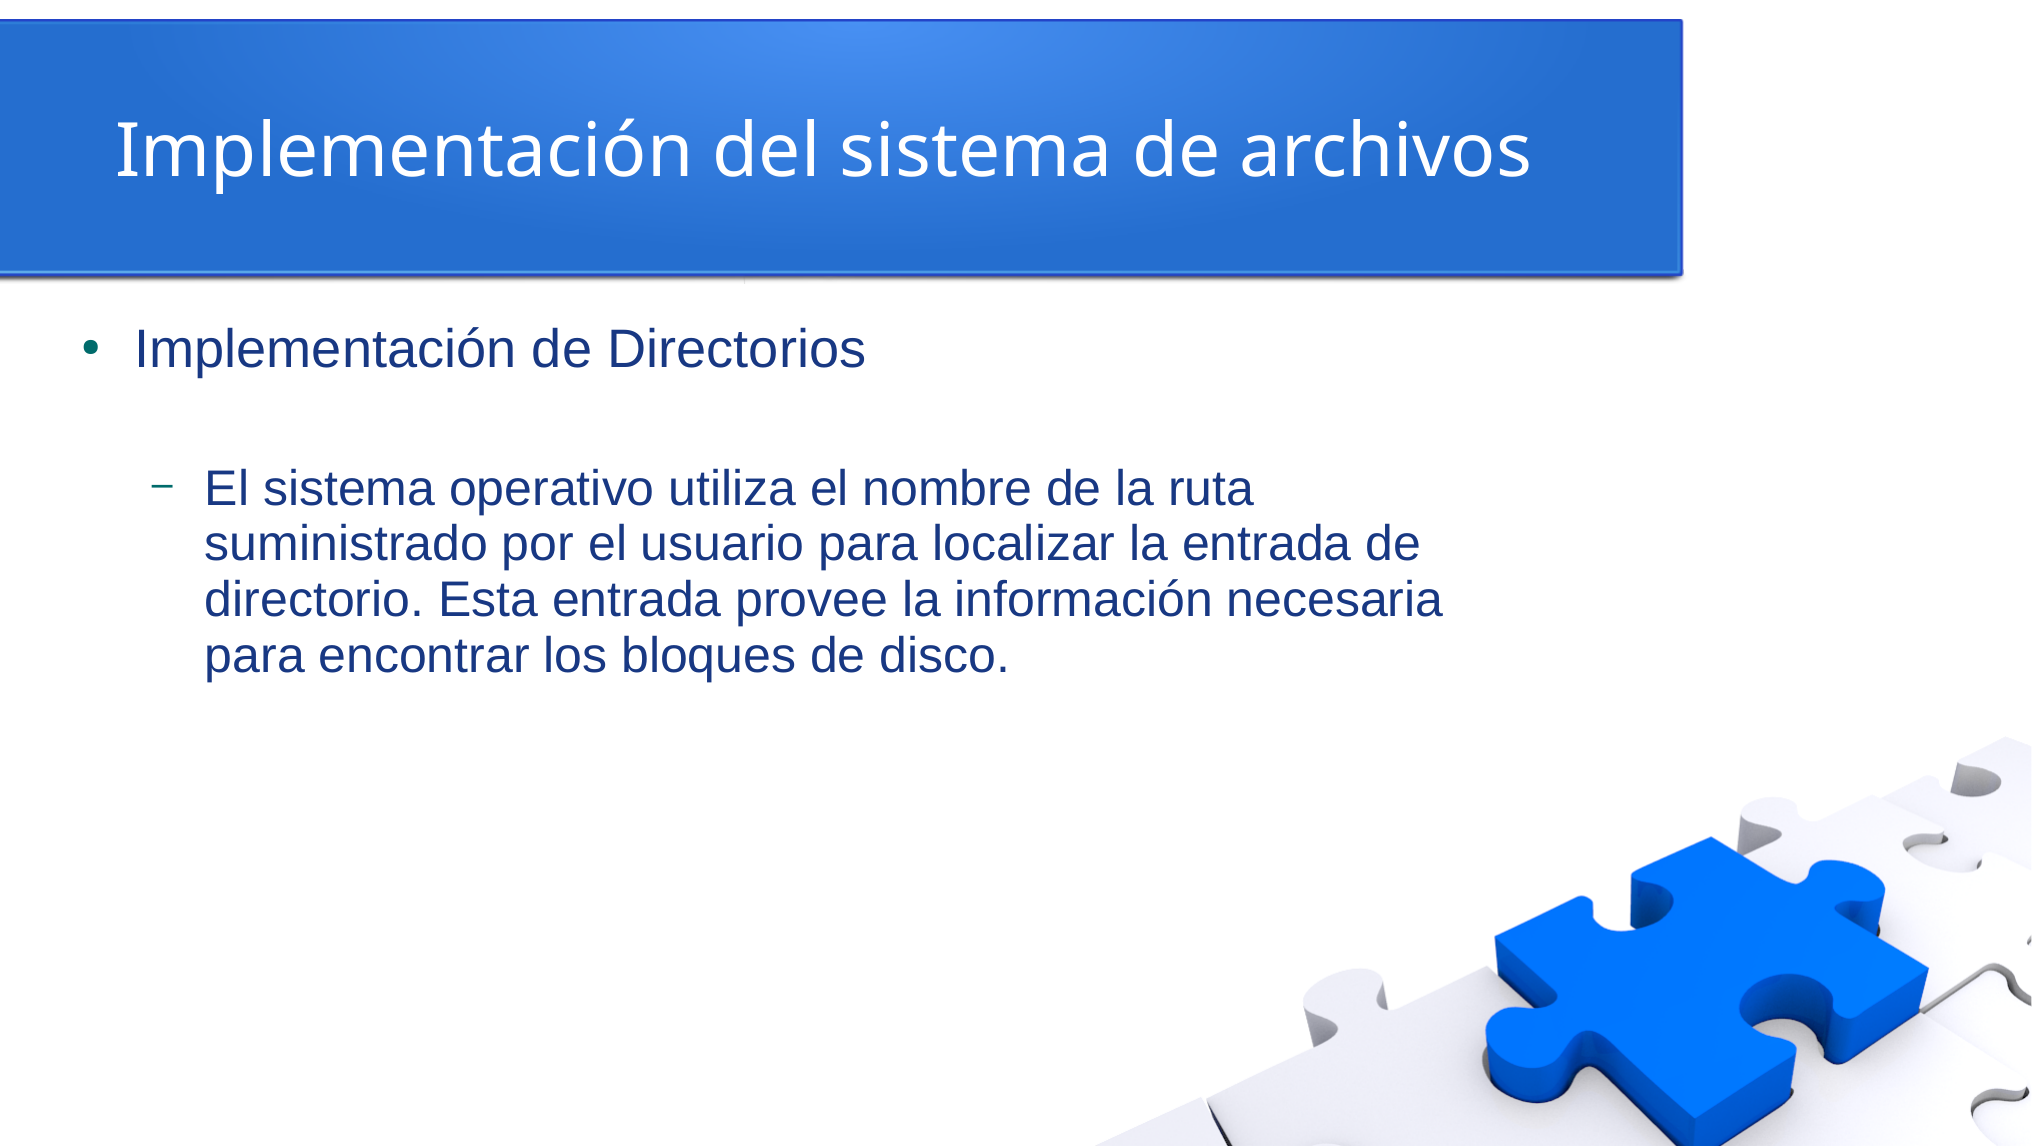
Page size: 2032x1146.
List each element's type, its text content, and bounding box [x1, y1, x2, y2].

text_box Implementación de Directorios El sistema operativo utiliza el nombre de la ruta suministrado por el usuario para localizar la entrada de directorio. Esta entrada provee la información necesaria para encontrar los bloques de disco. [63, 318, 1453, 1111]
picture [0, 19, 1689, 284]
title Implementación del sistema de archivos [42, 51, 1607, 243]
picture [1071, 605, 2032, 1146]
